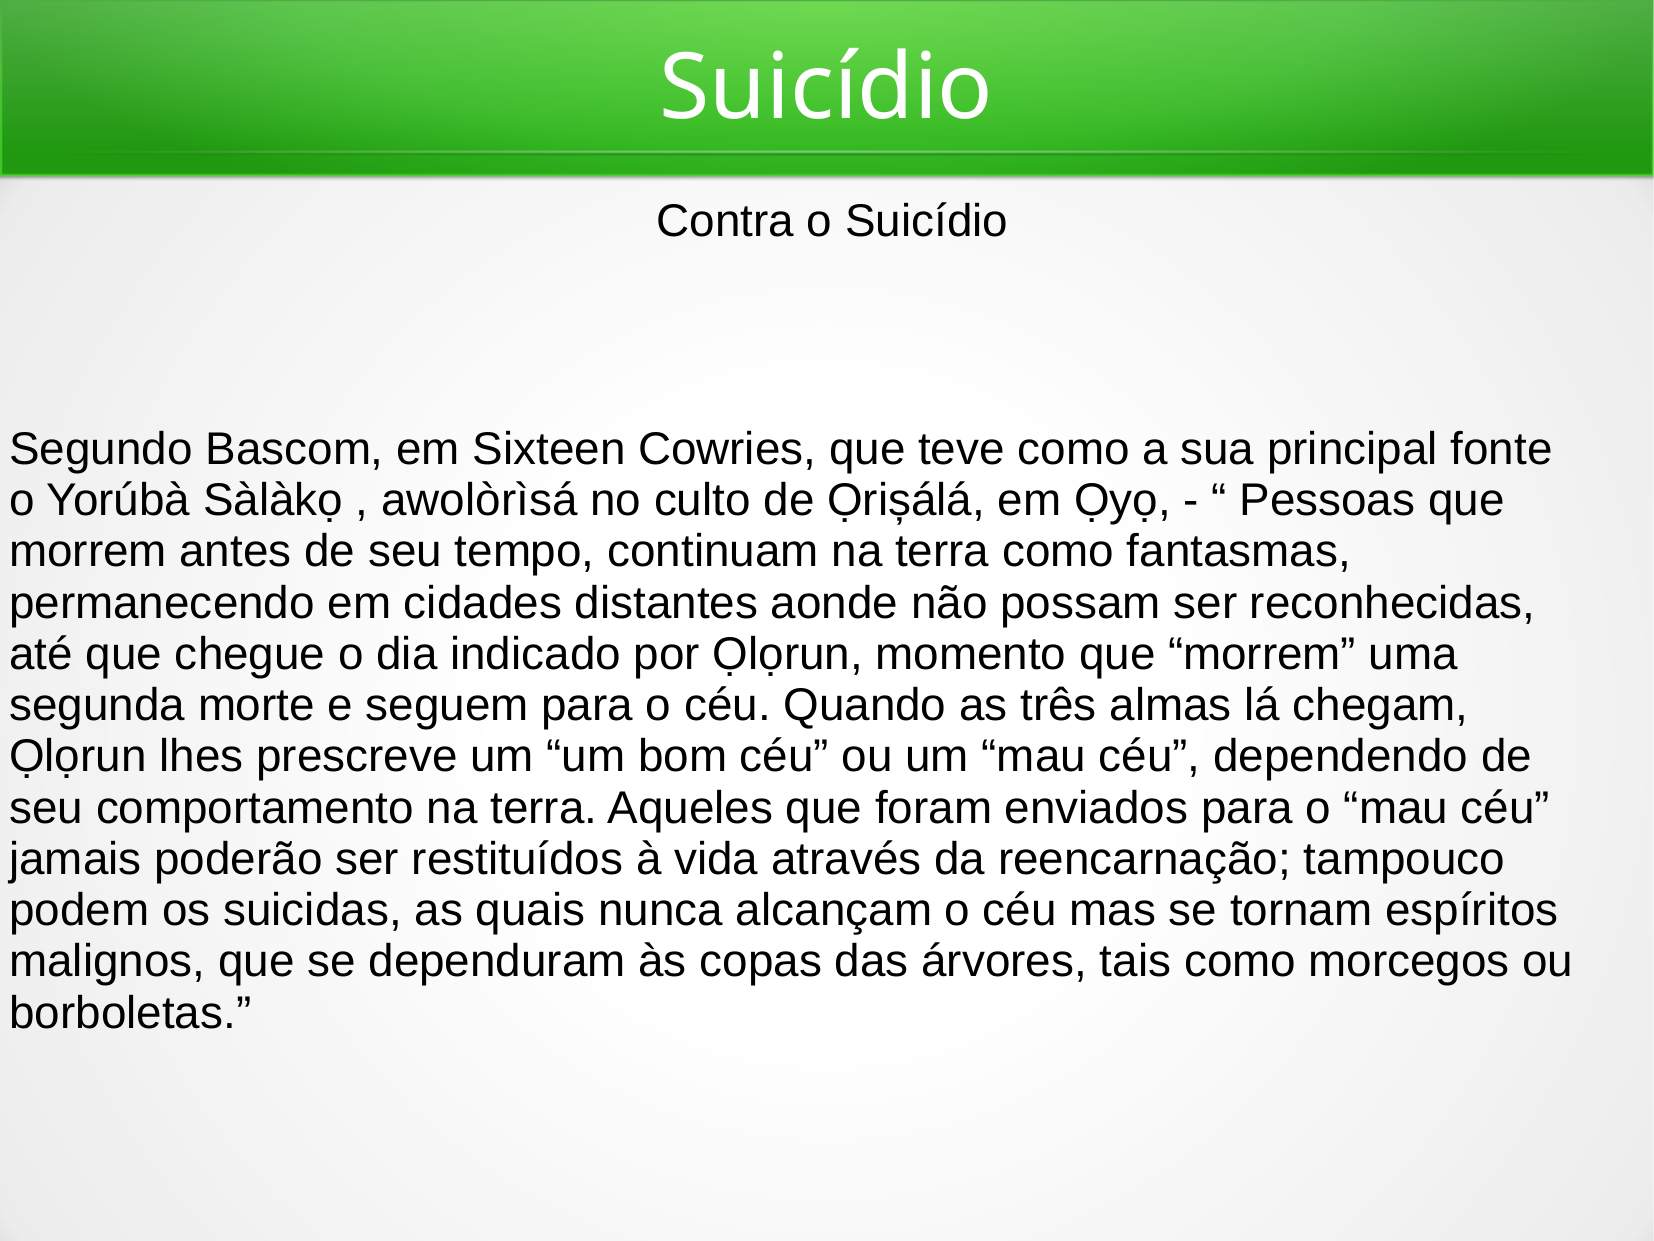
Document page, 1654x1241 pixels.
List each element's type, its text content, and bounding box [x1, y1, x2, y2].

title Suicídio [82, 11, 1571, 154]
text_box Contra o Suicídio Segundo Bascom, em Sixteen Cowries, que teve como a sua principal fonte o Yorúbà Sàlàkọ , awolòrìsá no culto de Ọrișálá, em Ọyọ, - “ Pessoas que morrem antes de seu tempo, continuam na terra como fantasmas, permanecendo em cidades distantes aonde não possam ser reconhecidas, até que chegue o dia indicado por Ọlọrun, momento que “morrem” uma segunda morte e seguem para o céu. Quando as três almas lá chegam, Ọlọrun lhes prescreve um “um bom céu” ou um “mau céu”, dependendo de seu comportamento na terra. Aqueles que foram enviados para o “mau céu” jamais poderão ser restituídos à vida através da reencarnação; tampouco podem os suicidas, as quais nunca alcançam o céu mas se tornam espíritos malignos, que se dependuram às copas das árvores, tais como morcegos ou borboletas.” [0, 187, 1597, 1173]
picture [0, 0, 1654, 1241]
